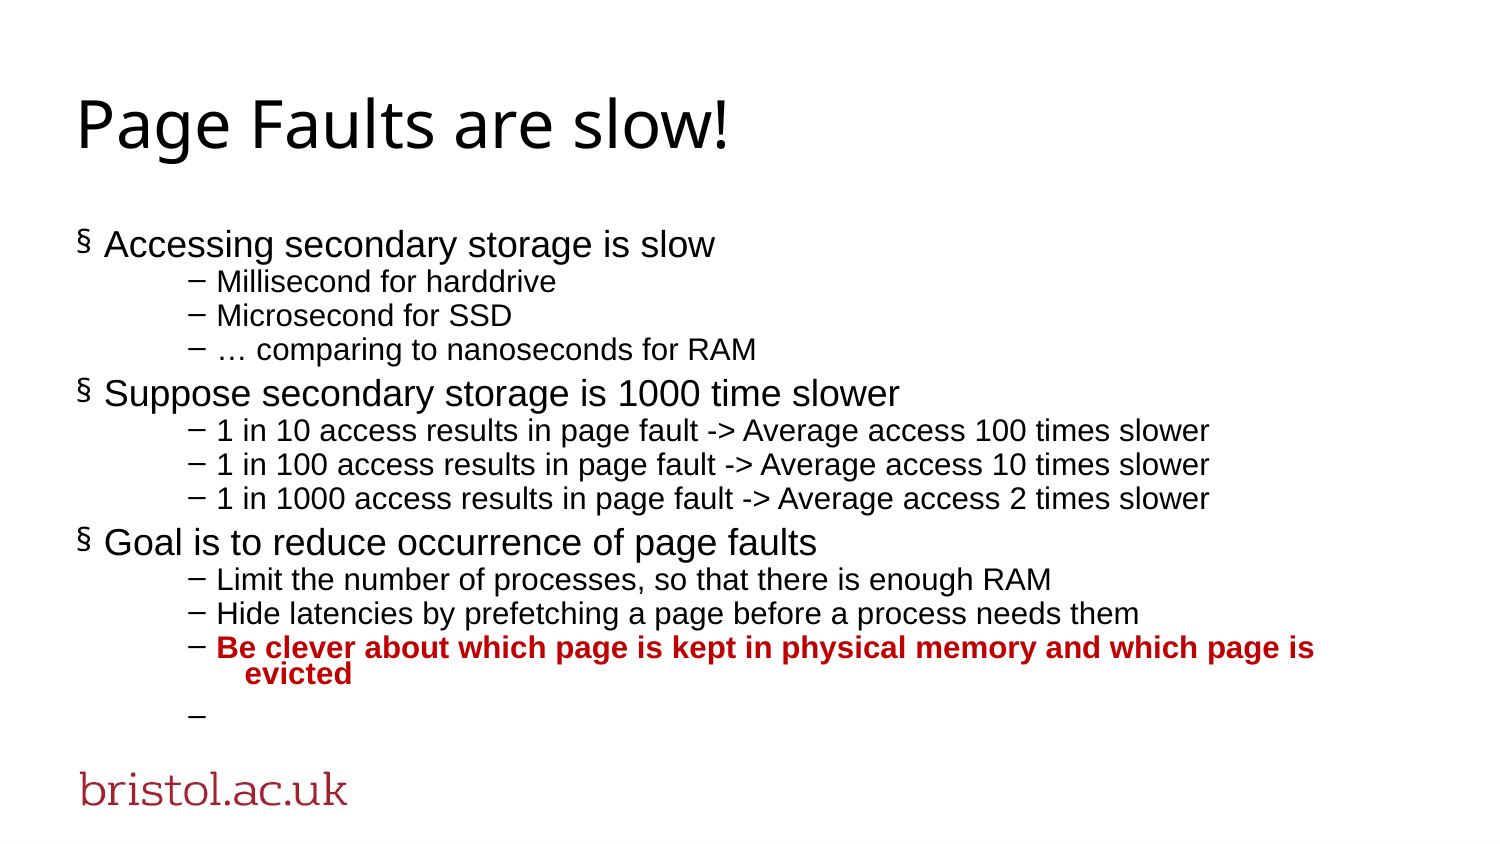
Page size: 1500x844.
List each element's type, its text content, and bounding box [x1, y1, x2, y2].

title Page Faults are slow! [60, 44, 1440, 209]
list Accessing secondary storage is slow Millisecond for harddrive Microsecond for SSD … comparing to nanoseconds for RAM Suppose secondary storage is 1000 time slower 1 in 10 access results in page fault -> Average access 100 times slower 1 in 100 access results in page fault -> Average access 10 times slower 1 in 1000 access results in page fault -> Average access 2 times slower Goal is to reduce occurrence of page faults Limit the number of processes, so that there is enough RAM Hide latencies by prefetching a page before a process needs them Be clever about which page is kept in physical memory and which page is evicted [60, 224, 1440, 699]
